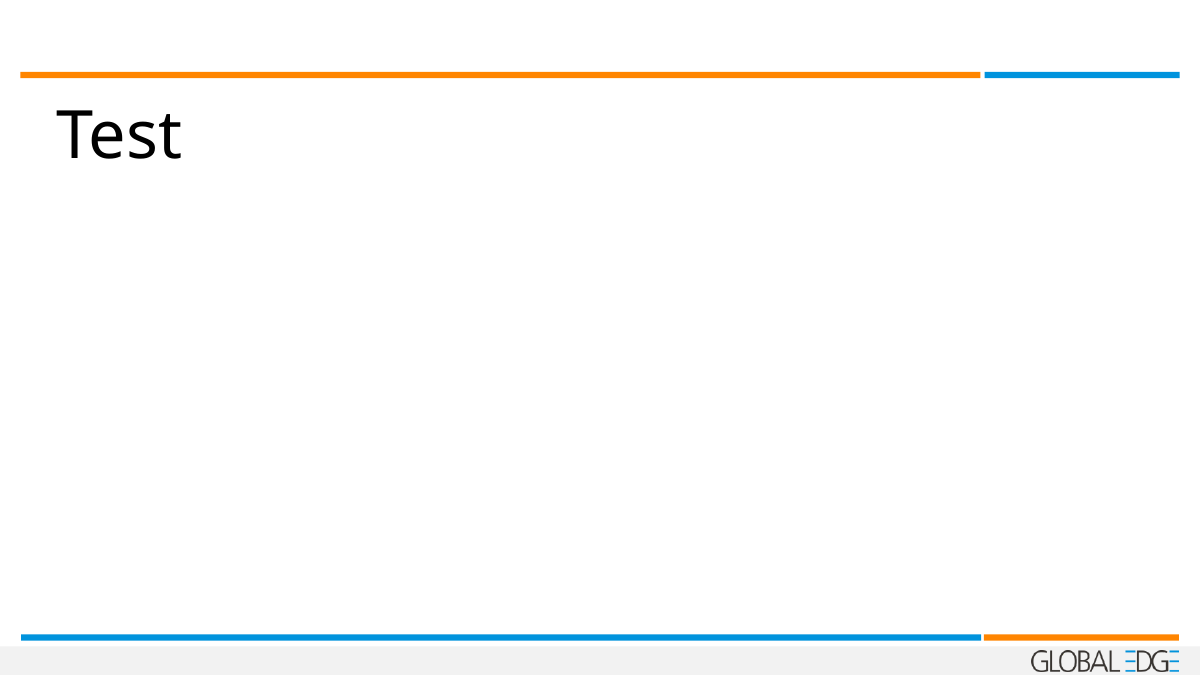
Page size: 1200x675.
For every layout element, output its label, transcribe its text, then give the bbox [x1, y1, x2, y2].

picture [1031, 650, 1179, 672]
subtitle Test [21, 86, 1111, 627]
